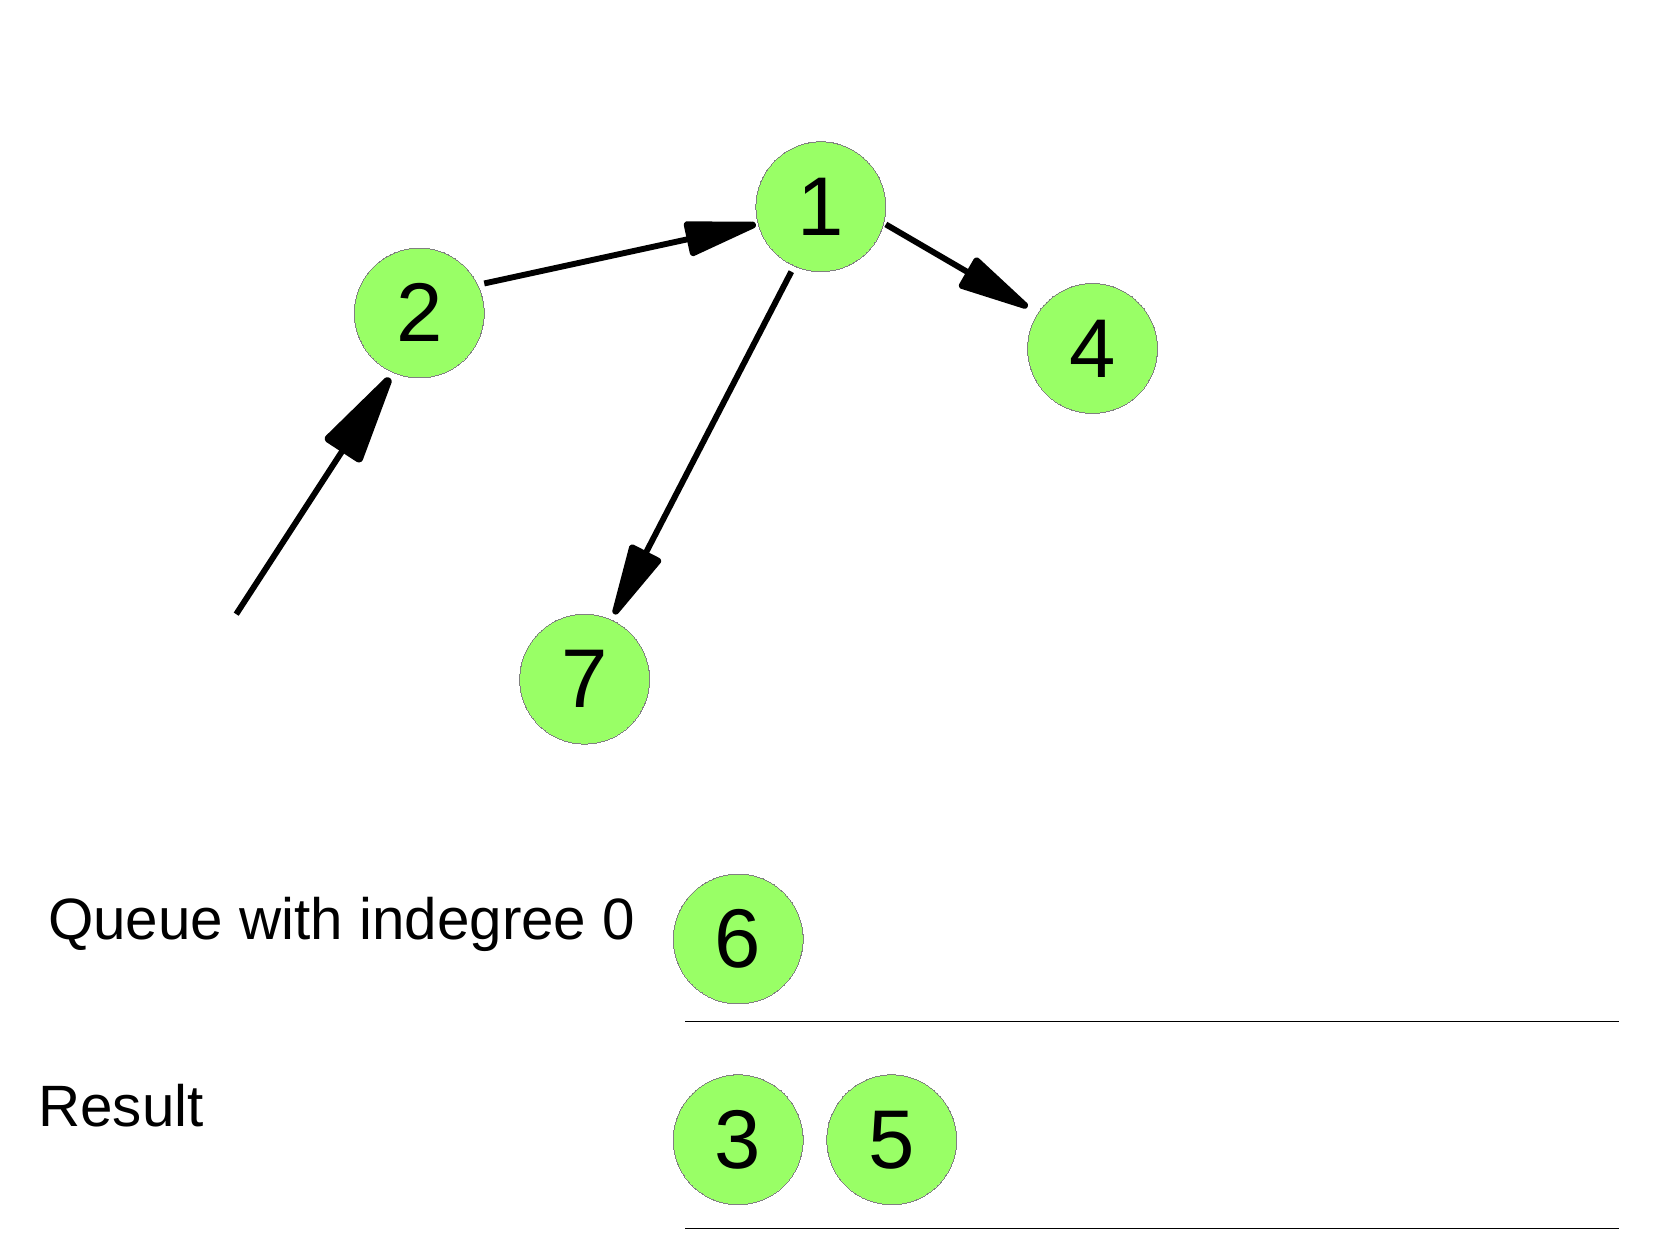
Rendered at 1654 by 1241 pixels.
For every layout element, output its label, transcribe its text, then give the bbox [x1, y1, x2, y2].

text_box 4 [1027, 283, 1158, 414]
text_box Queue with indegree 0 [33, 879, 650, 960]
text_box 3 [673, 1074, 804, 1205]
text_box 5 [826, 1074, 957, 1205]
text_box 6 [673, 874, 804, 1004]
text_box 7 [519, 614, 650, 745]
text_box Result [23, 1065, 219, 1146]
text_box 2 [354, 248, 485, 378]
text_box 1 [755, 141, 886, 272]
